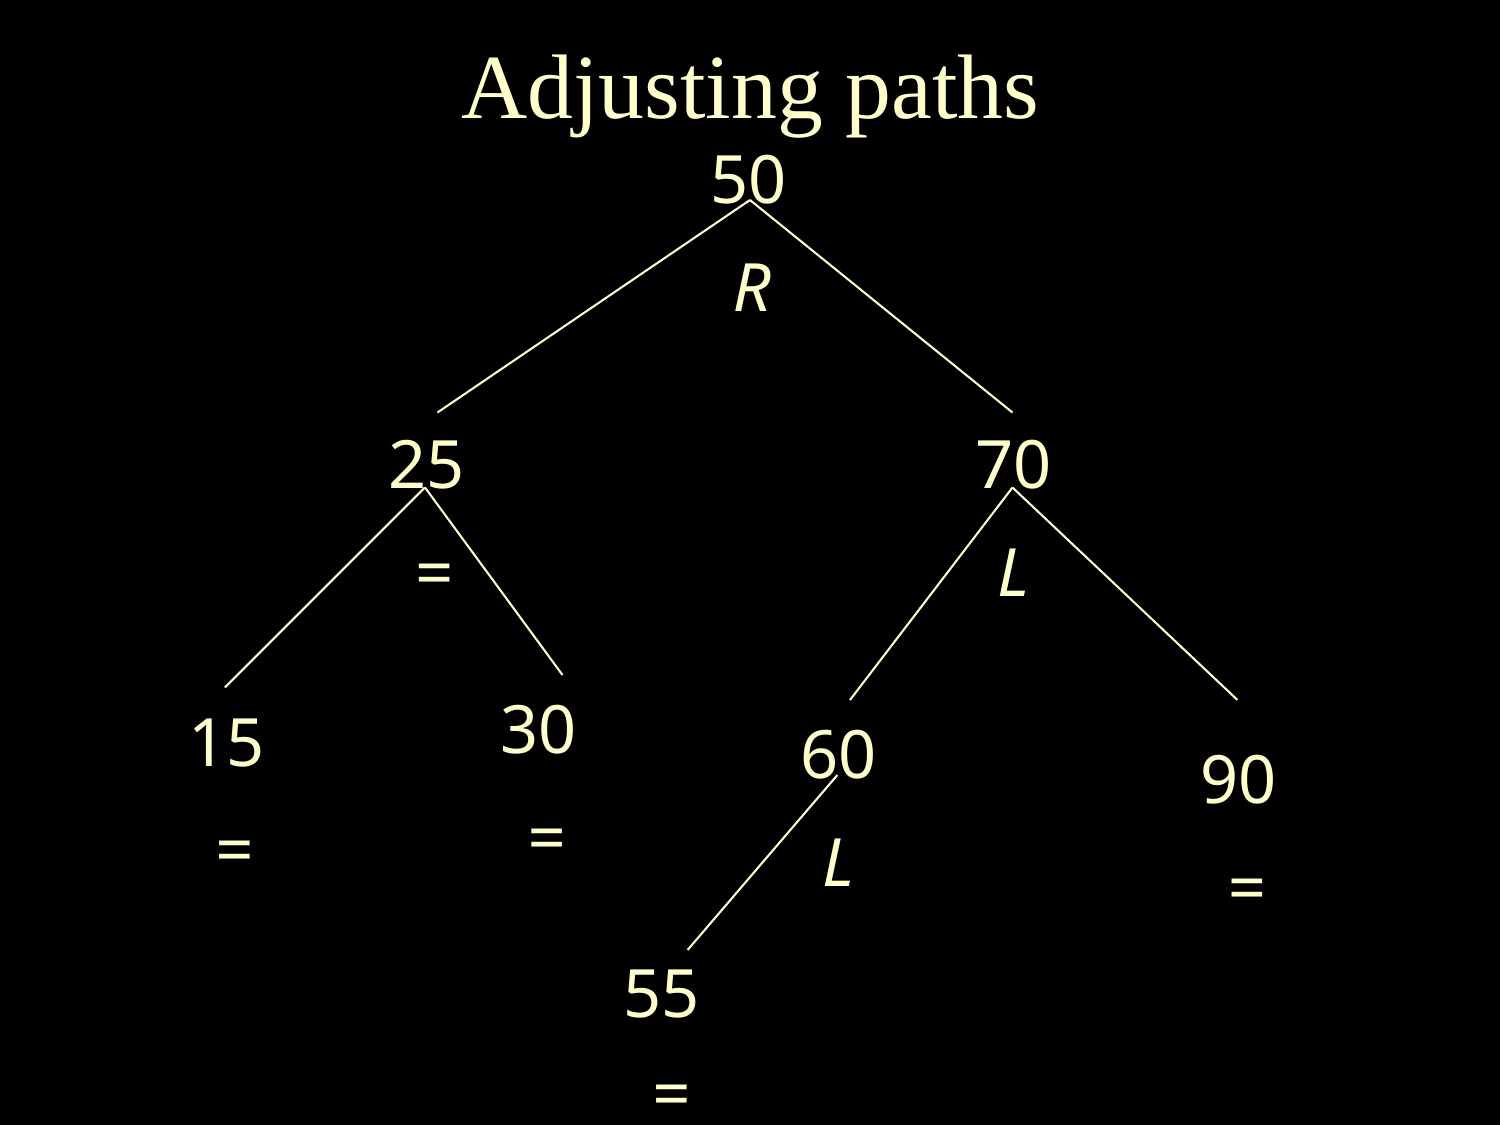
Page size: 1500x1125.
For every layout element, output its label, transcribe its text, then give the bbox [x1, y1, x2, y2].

text_box L [982, 517, 1045, 624]
text_box = [636, 1038, 705, 1125]
text_box = [511, 782, 580, 889]
title Adjusting paths [22, 24, 1480, 150]
text_box = [399, 517, 468, 624]
text_box 15 [173, 687, 280, 794]
text_box 90 [1185, 725, 1293, 832]
text_box 70 [960, 409, 1068, 517]
text_box 50 [707, 202, 786, 232]
text_box = [449, 517, 468, 543]
text_box 50 [695, 125, 802, 232]
text_box = [199, 795, 268, 902]
text_box R [717, 232, 786, 339]
text_box 60 [785, 699, 893, 807]
text_box 25 [398, 490, 444, 517]
text_box = [1211, 832, 1280, 939]
text_box L [807, 807, 869, 914]
text_box 70 [993, 490, 1041, 517]
text_box 30 [485, 675, 593, 782]
text_box 55 [608, 938, 715, 1045]
text_box 25 [373, 409, 480, 517]
